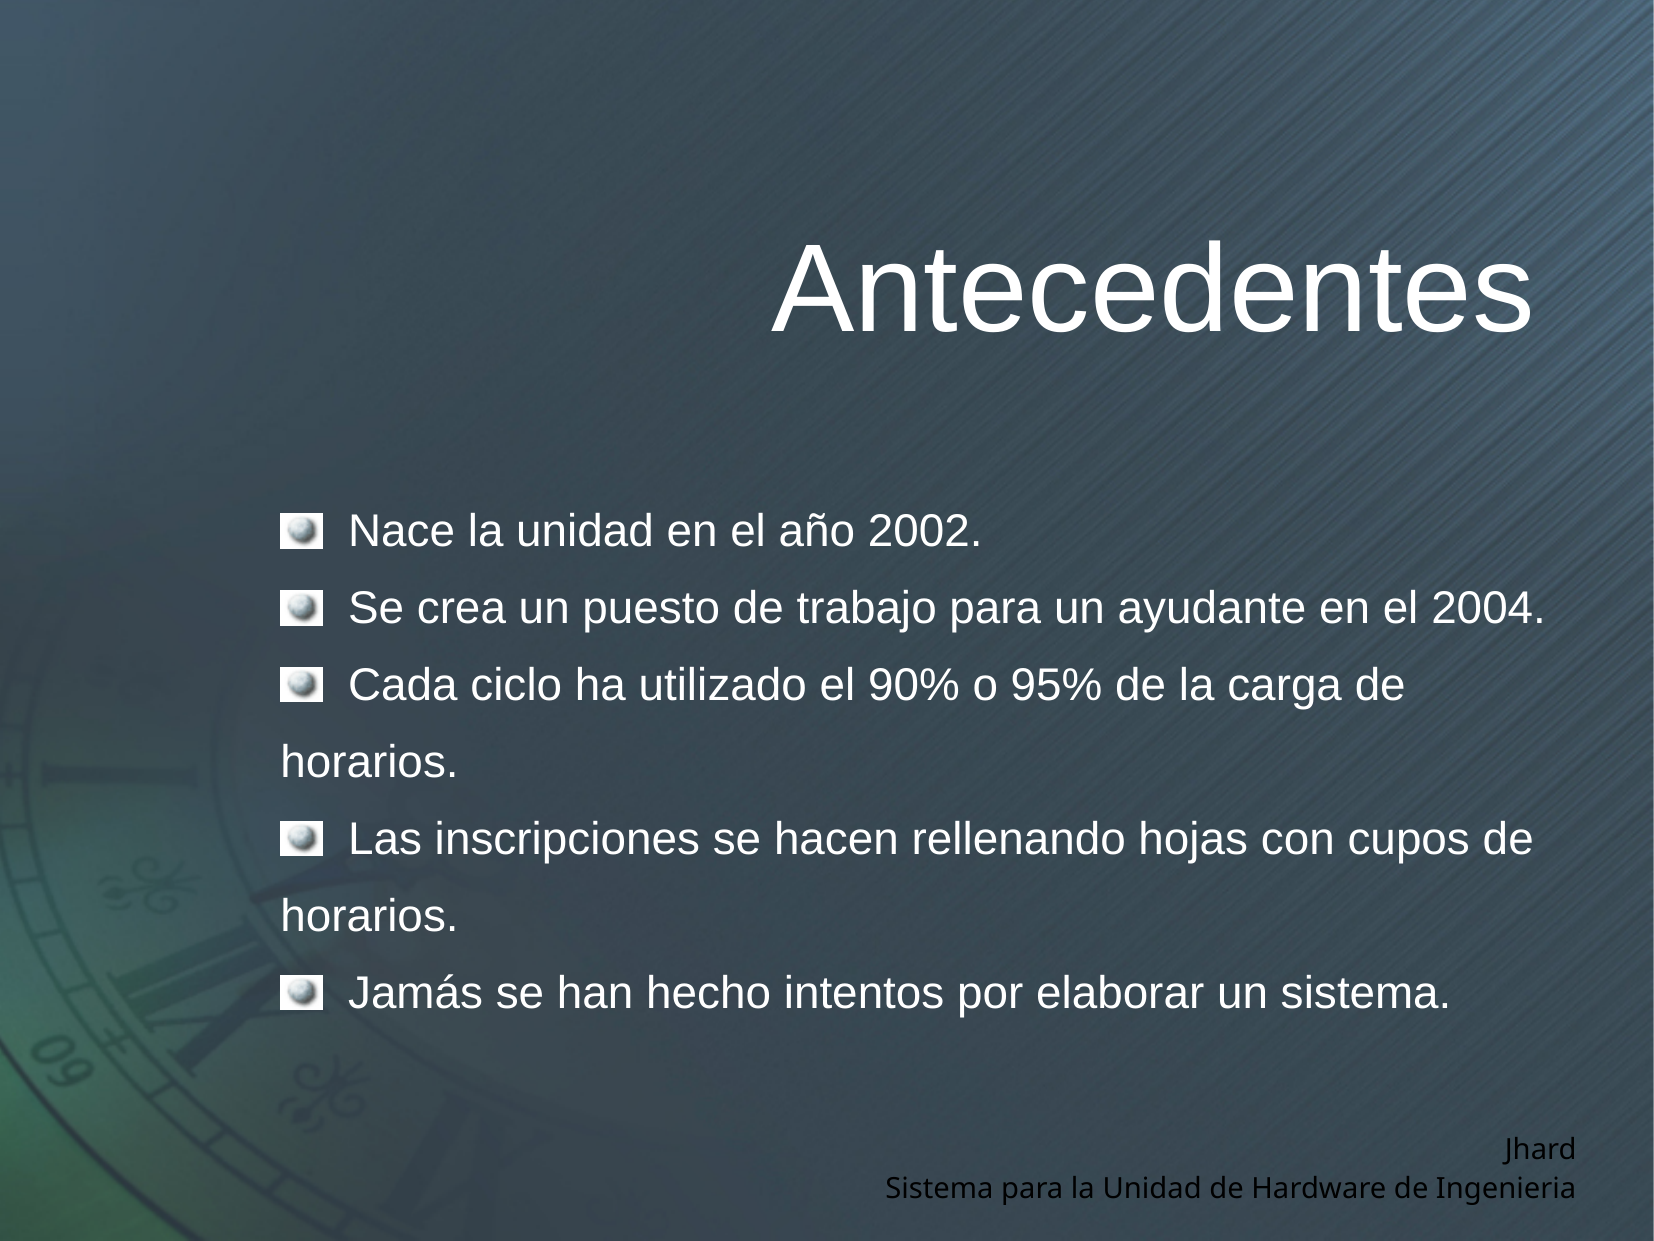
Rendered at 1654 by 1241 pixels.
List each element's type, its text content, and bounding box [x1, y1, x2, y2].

text_box Nace la unidad en el año 2002. Se crea un puesto de trabajo para un ayudante en el 2004. Cada ciclo ha utilizado el 90% o 95% de la carga de horarios. Las inscripciones se hacen rellenando hojas con cupos de horarios. Jamás se han hecho intentos por elaborar un sistema. [265, 472, 1565, 1093]
title Antecedentes [584, 191, 1536, 384]
picture [0, 0, 1654, 1241]
